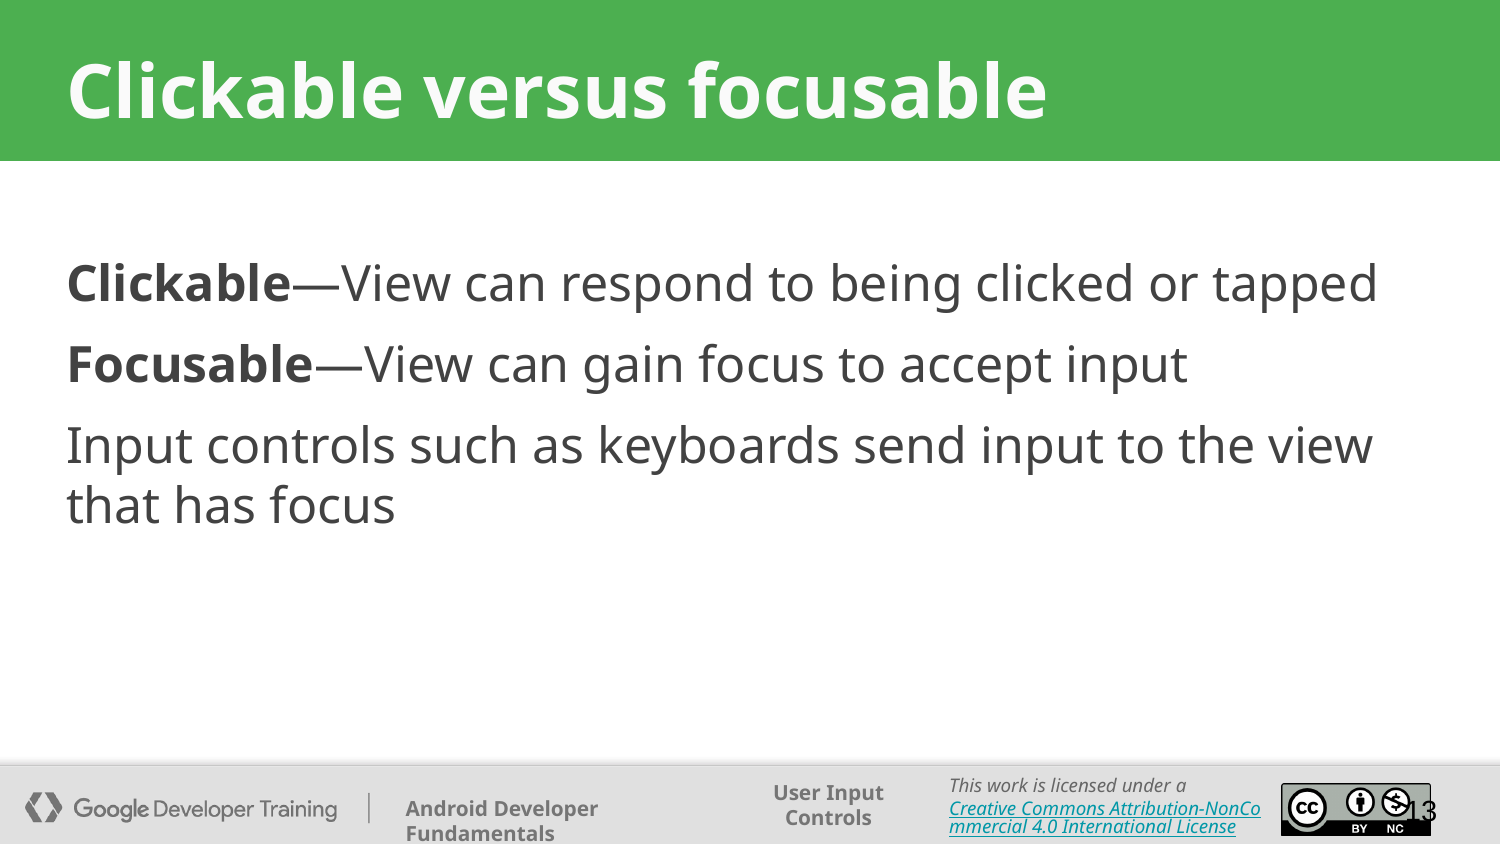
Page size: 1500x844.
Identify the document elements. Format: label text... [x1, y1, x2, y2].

list Clickable—View can respond to being clicked or tapped Focusable—View can gain focus to accept input Input controls such as keyboards send input to the view that has focus [51, 176, 1449, 737]
slide_number <number> [1389, 777, 1480, 842]
picture [0, 161, 1500, 844]
title Clickable versus focusable [51, 28, 1449, 122]
